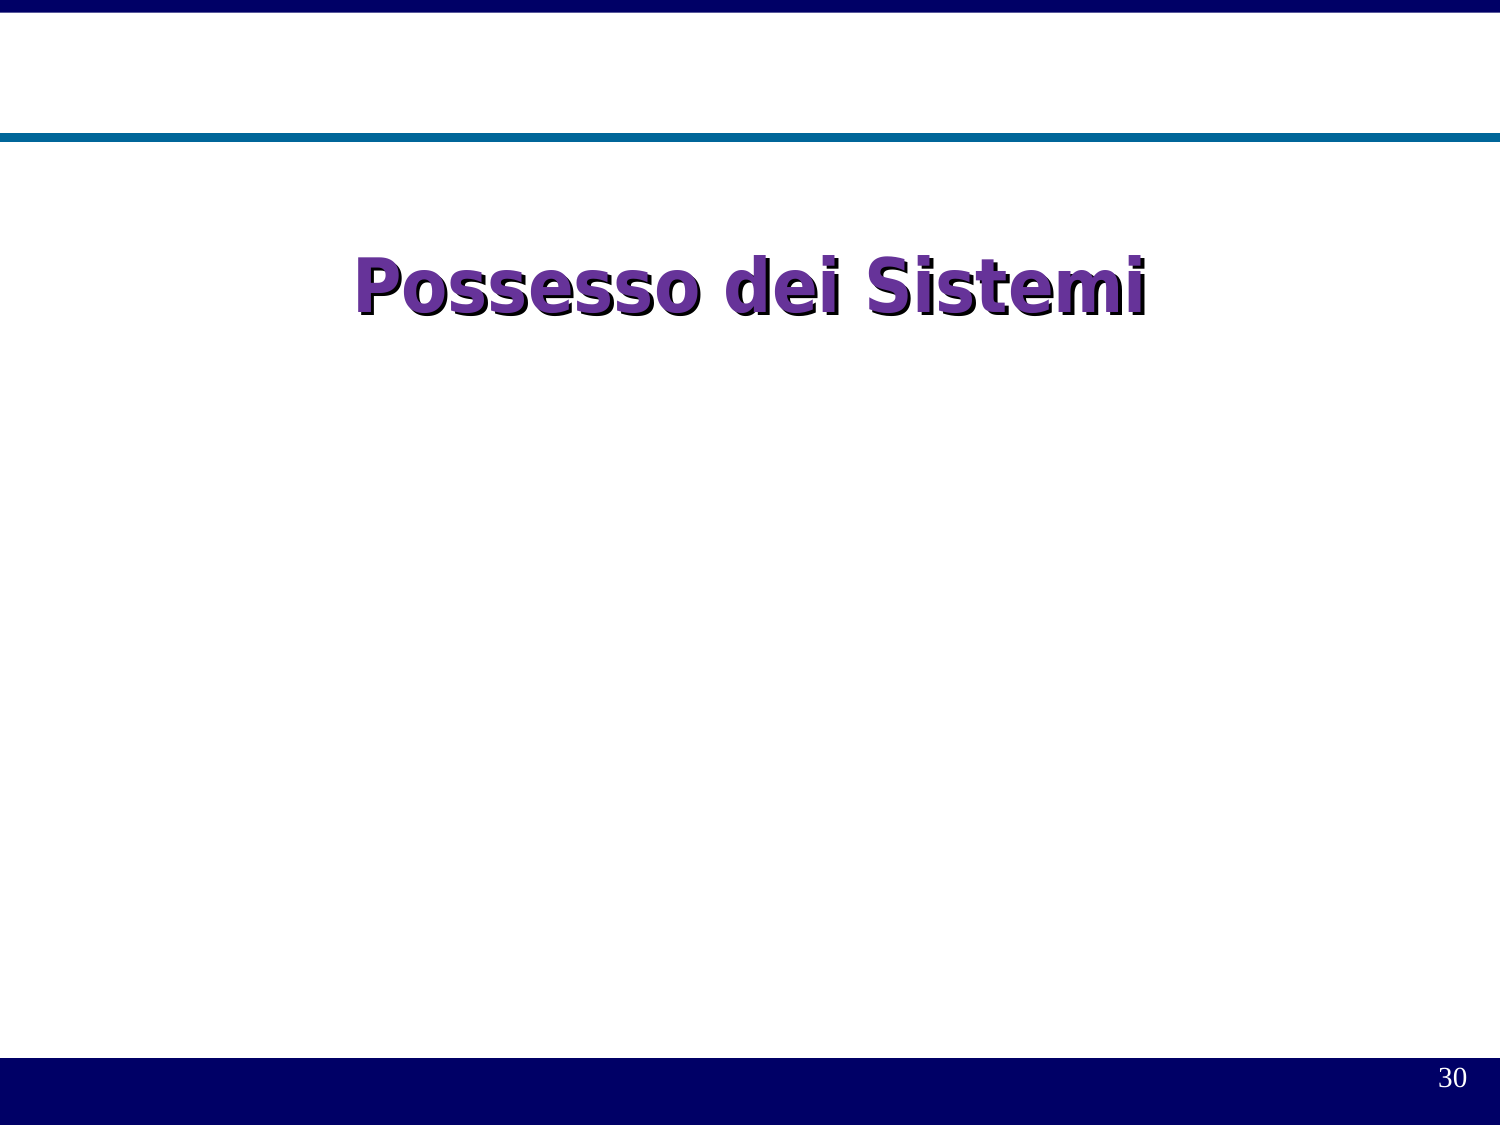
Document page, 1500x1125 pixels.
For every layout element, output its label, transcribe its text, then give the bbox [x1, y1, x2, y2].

subtitle Possesso dei Sistemi [30, 0, 1471, 580]
